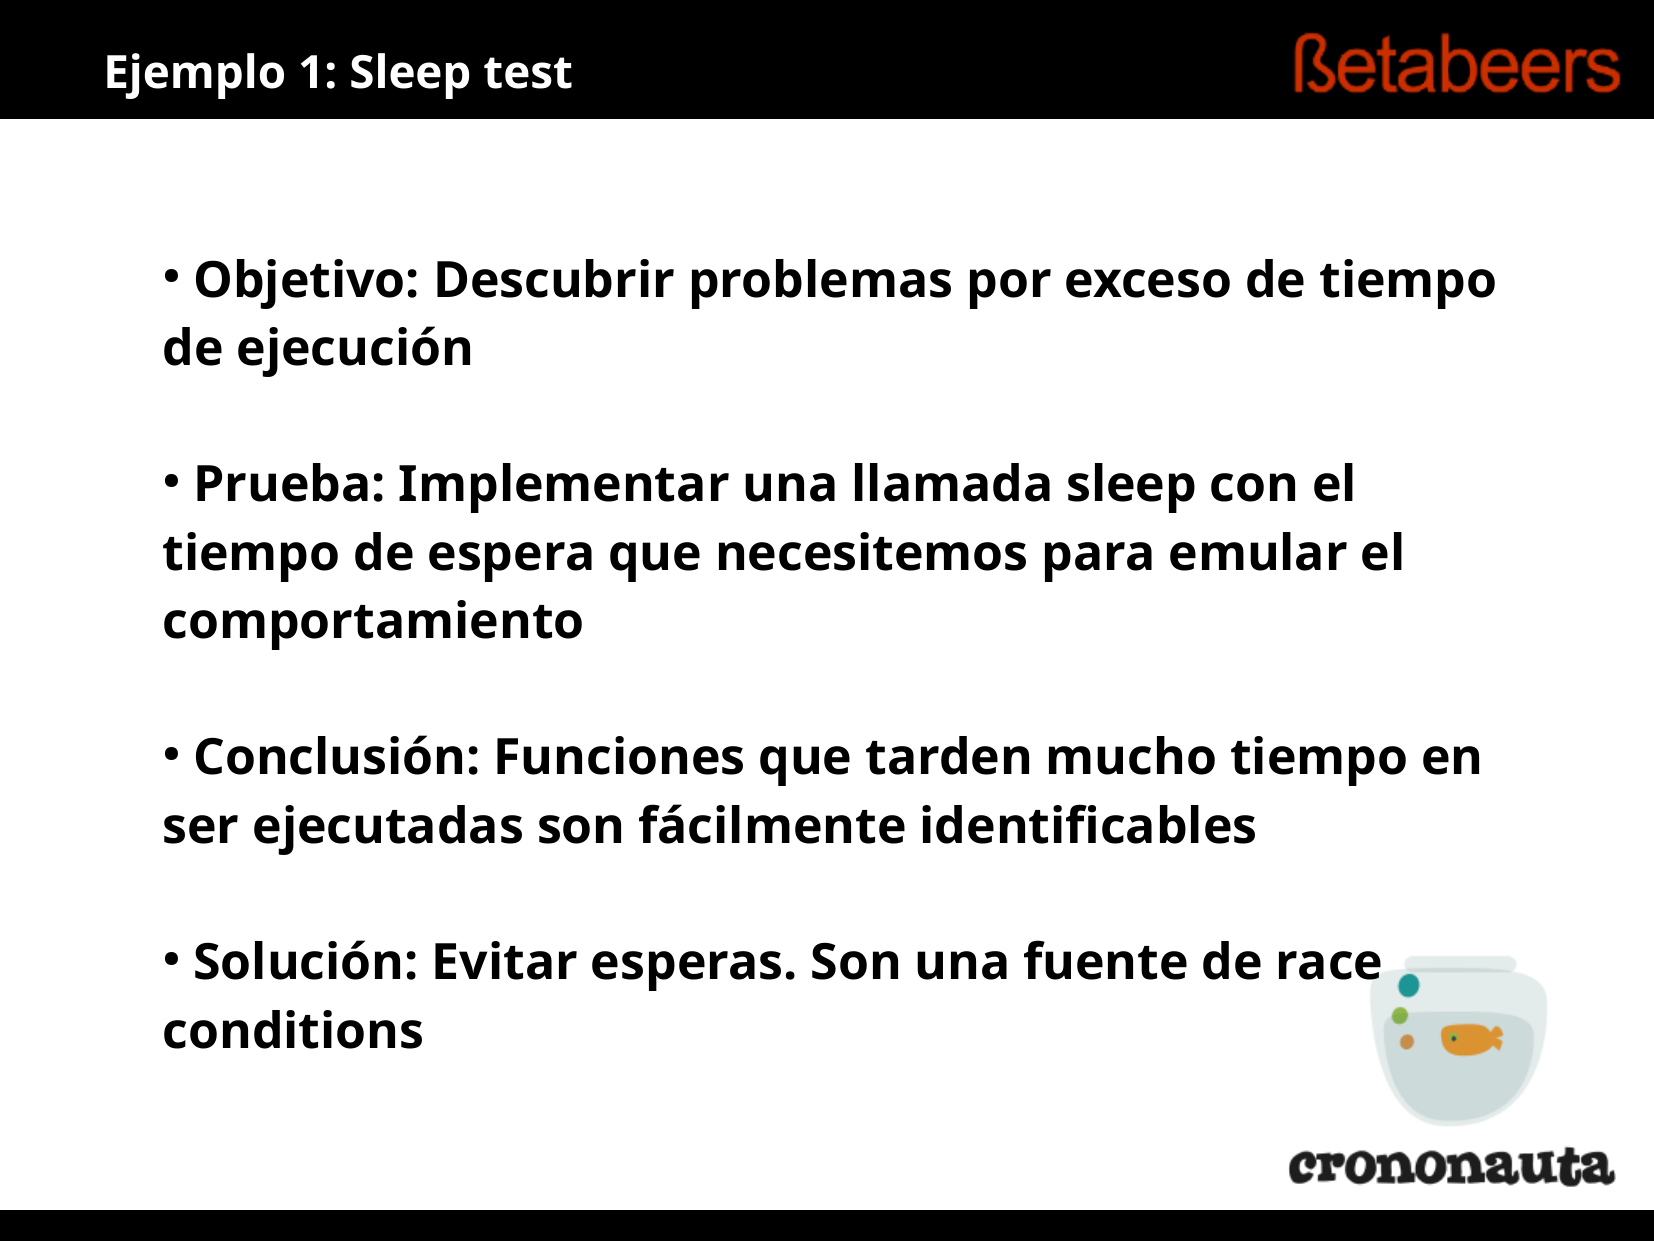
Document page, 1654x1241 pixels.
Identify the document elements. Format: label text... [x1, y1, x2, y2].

text_box Objetivo: Descubrir problemas por exceso de tiempo de ejecución Prueba: Implementar una llamada sleep con el tiempo de espera que necesitemos para emular el comportamiento Conclusión: Funciones que tarden mucho tiempo en ser ejecutadas son fácilmente identificables Solución: Evitar esperas. Son una fuente de race conditions [147, 236, 1536, 923]
picture [1243, 957, 1253, 962]
picture [1240, 944, 1637, 1196]
picture [1290, 29, 1625, 101]
text_box Ejemplo 1: Sleep test [88, 31, 577, 99]
